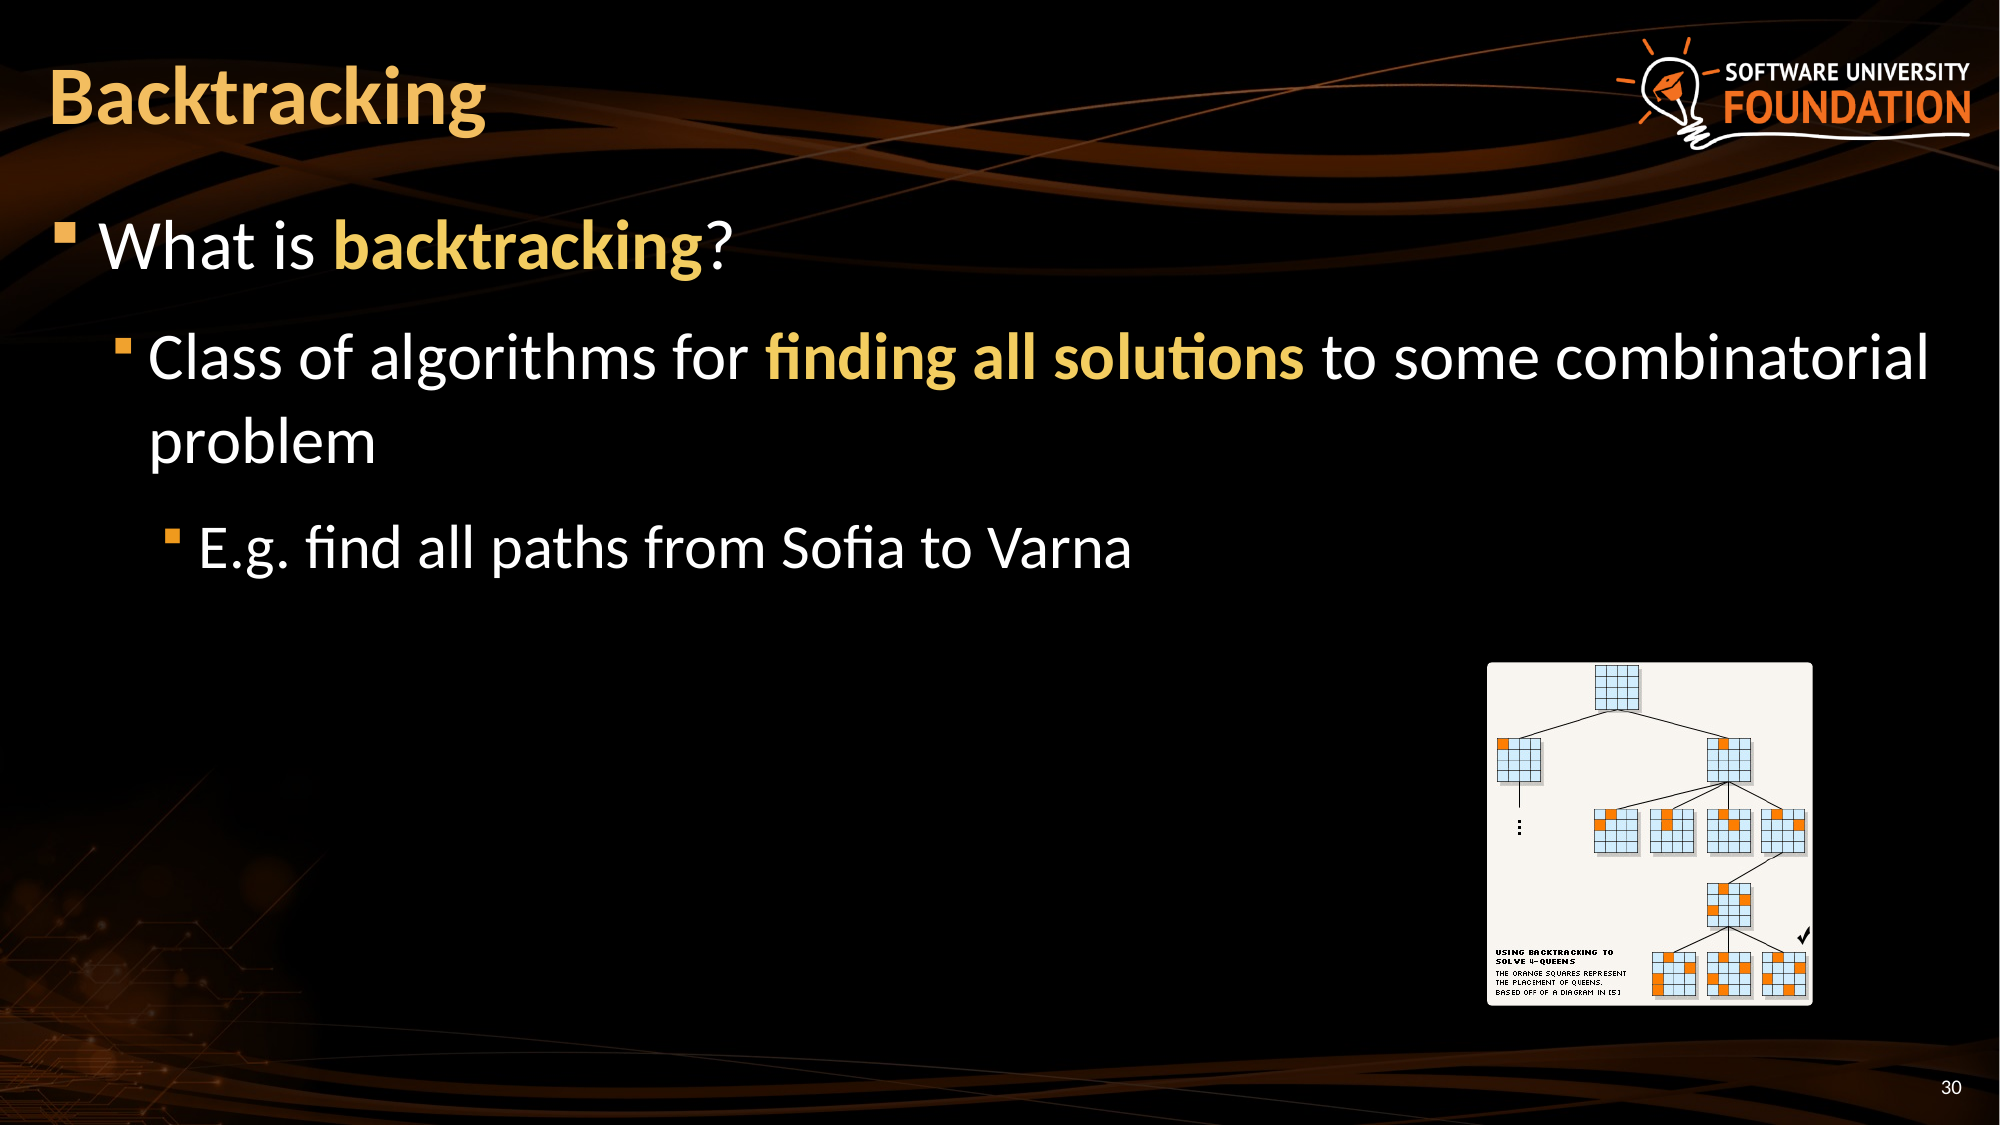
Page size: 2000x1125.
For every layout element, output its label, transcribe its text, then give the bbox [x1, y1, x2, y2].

title Backtracking [30, 6, 1602, 189]
list What is backtracking? Class of algorithms for finding all solutions to some combinatorial problem E.g. find all paths from Sofia to Varna [31, 188, 1968, 1103]
text_box [1487, 662, 1813, 1006]
picture [0, 0, 2000, 1125]
